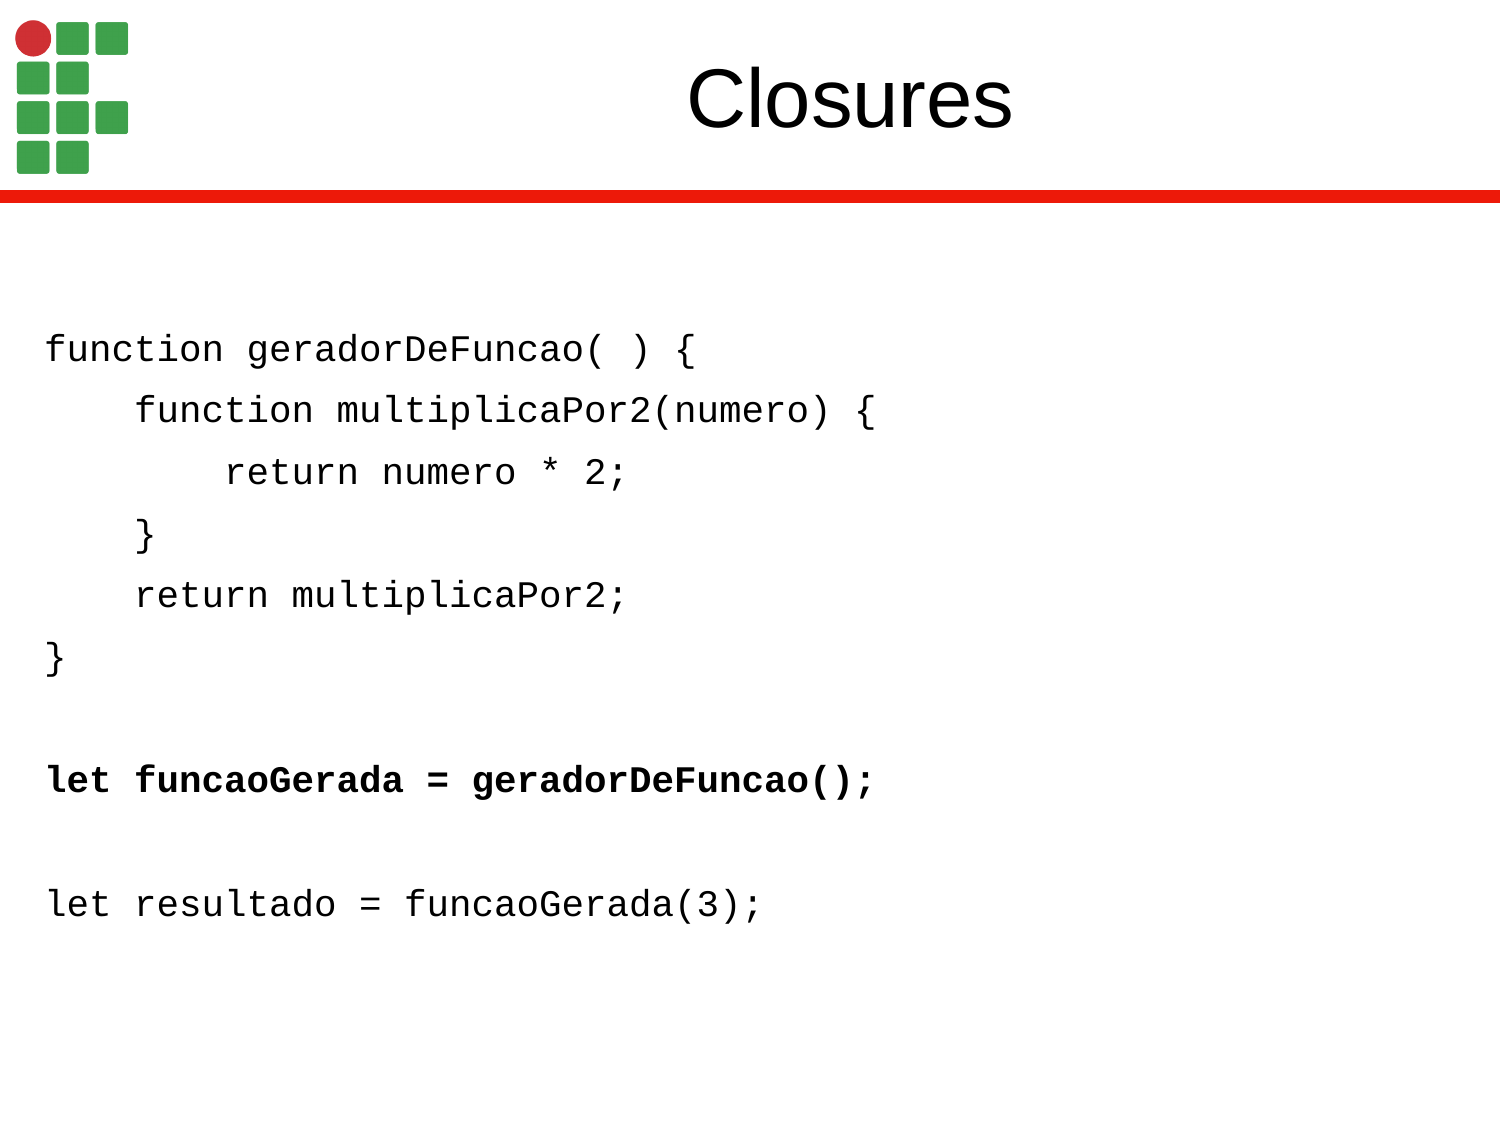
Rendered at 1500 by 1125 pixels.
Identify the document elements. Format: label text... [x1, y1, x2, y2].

title Closures [230, 0, 1471, 202]
list function geradorDeFuncao( ) { function multiplicaPor2(numero) { return numero * 2; } return multiplicaPor2; } let funcaoGerada = geradorDeFuncao(); let resultado = funcaoGerada(3); [29, 207, 1471, 1087]
picture [14, 16, 130, 178]
